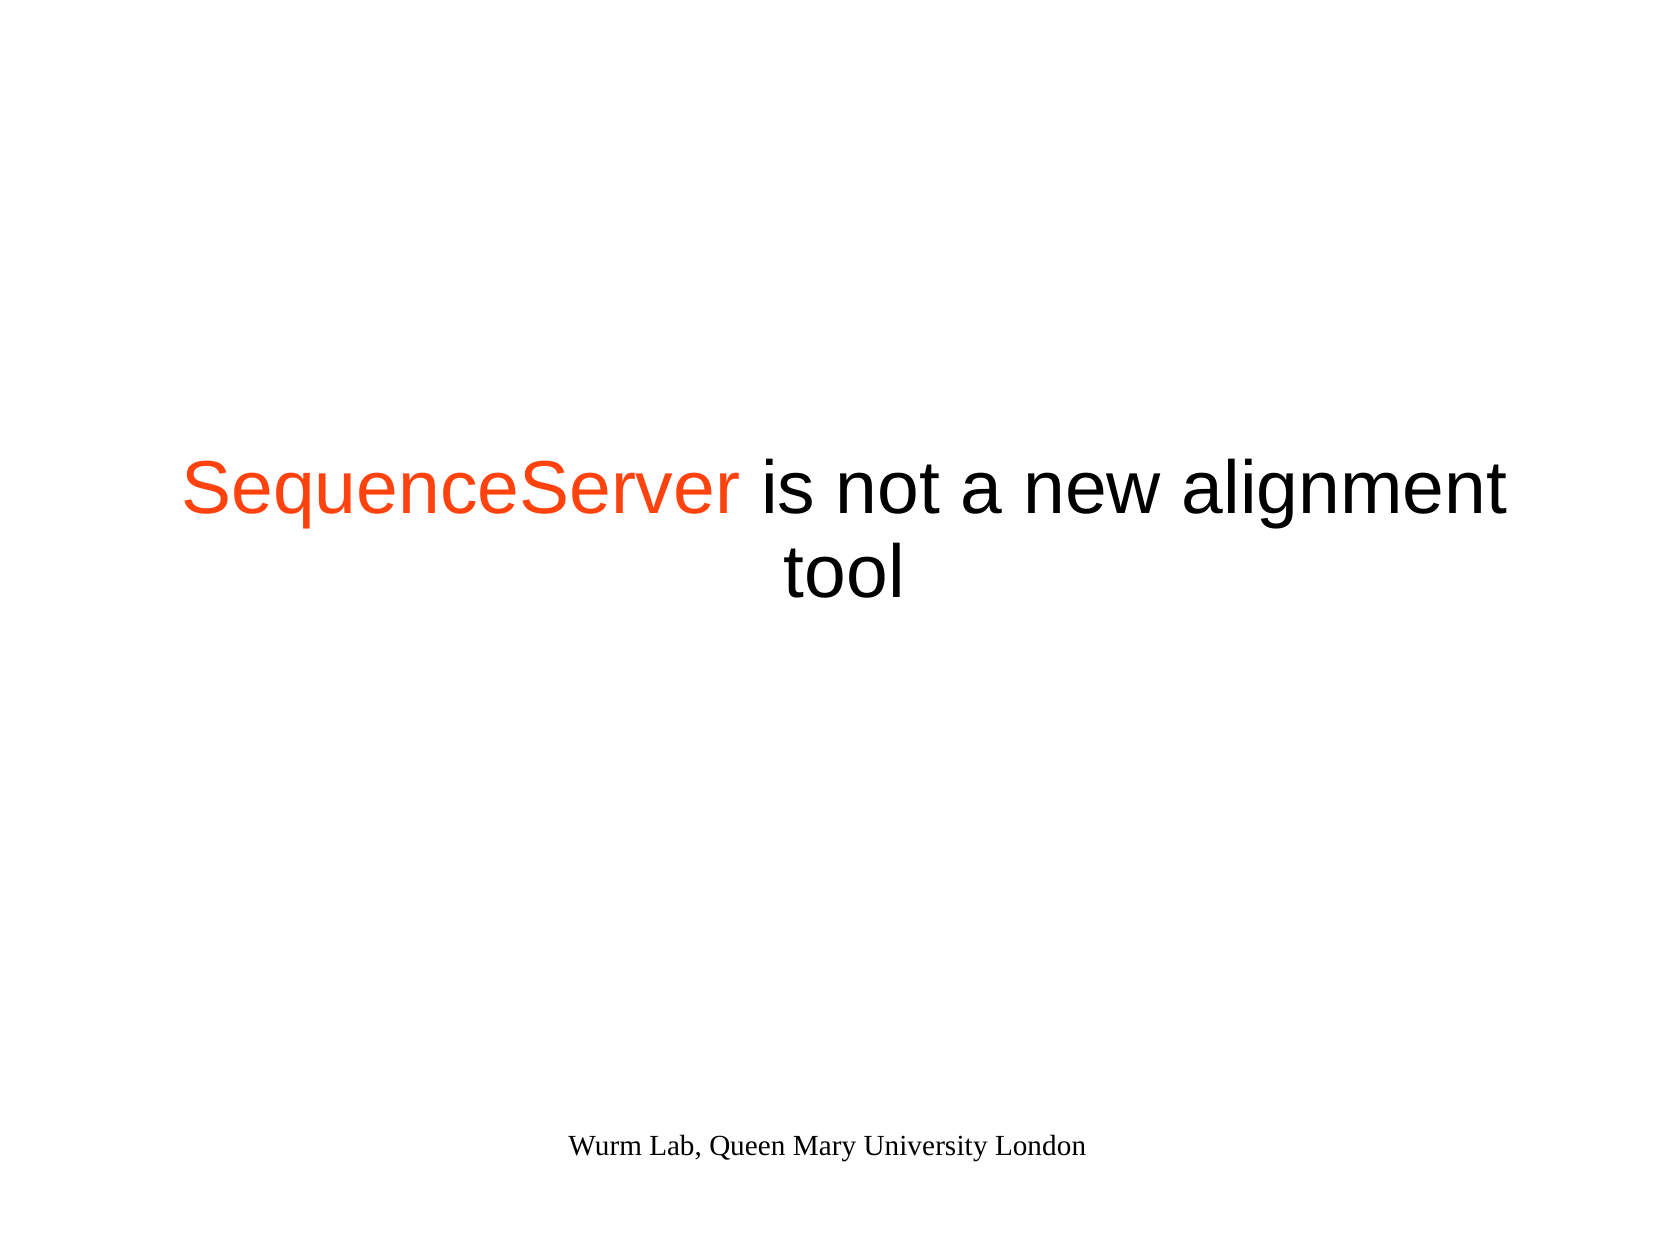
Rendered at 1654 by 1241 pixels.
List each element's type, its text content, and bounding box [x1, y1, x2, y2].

subtitle SequenceServer is not a new alignment tool [82, 49, 1571, 1010]
